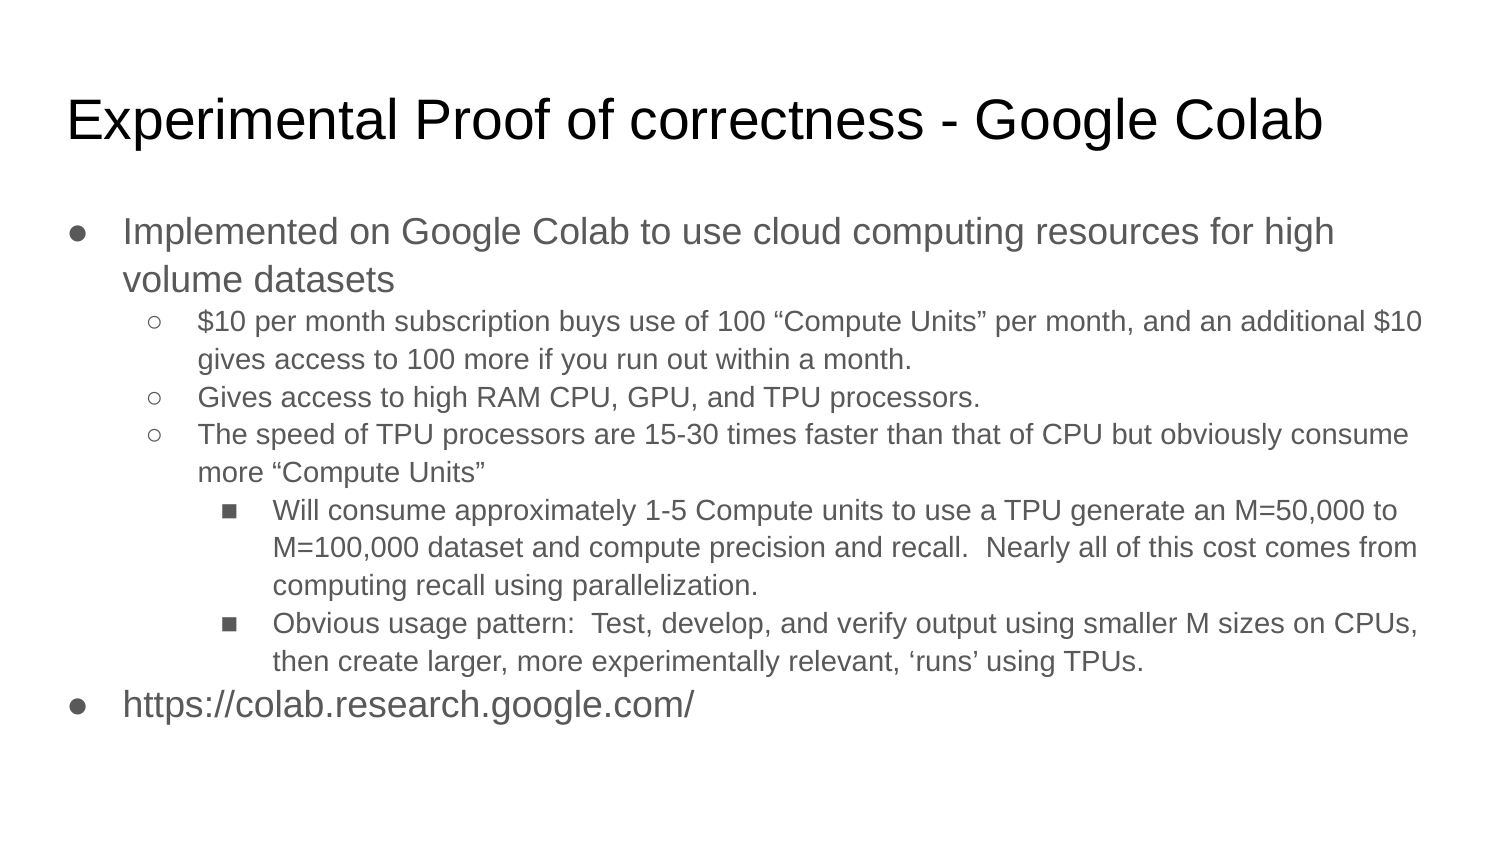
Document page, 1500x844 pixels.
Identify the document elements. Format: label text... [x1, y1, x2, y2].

title Experimental Proof of correctness - Google Colab [51, 72, 1449, 167]
list Implemented on Google Colab to use cloud computing resources for high volume datasets $10 per month subscription buys use of 100 “Compute Units” per month, and an additional $10 gives access to 100 more if you run out within a month. Gives access to high RAM CPU, GPU, and TPU processors. The speed of TPU processors are 15-30 times faster than that of CPU but obviously consume more “Compute Units” Will consume approximately 1-5 Compute units to use a TPU generate an M=50,000 to M=100,000 dataset and compute precision and recall. Nearly all of this cost comes from computing recall using parallelization. Obvious usage pattern: Test, develop, and verify output using smaller M sizes on CPUs, then create larger, more experimentally relevant, ‘runs’ using TPUs. https://colab.research.google.com/ [32, 189, 1449, 794]
